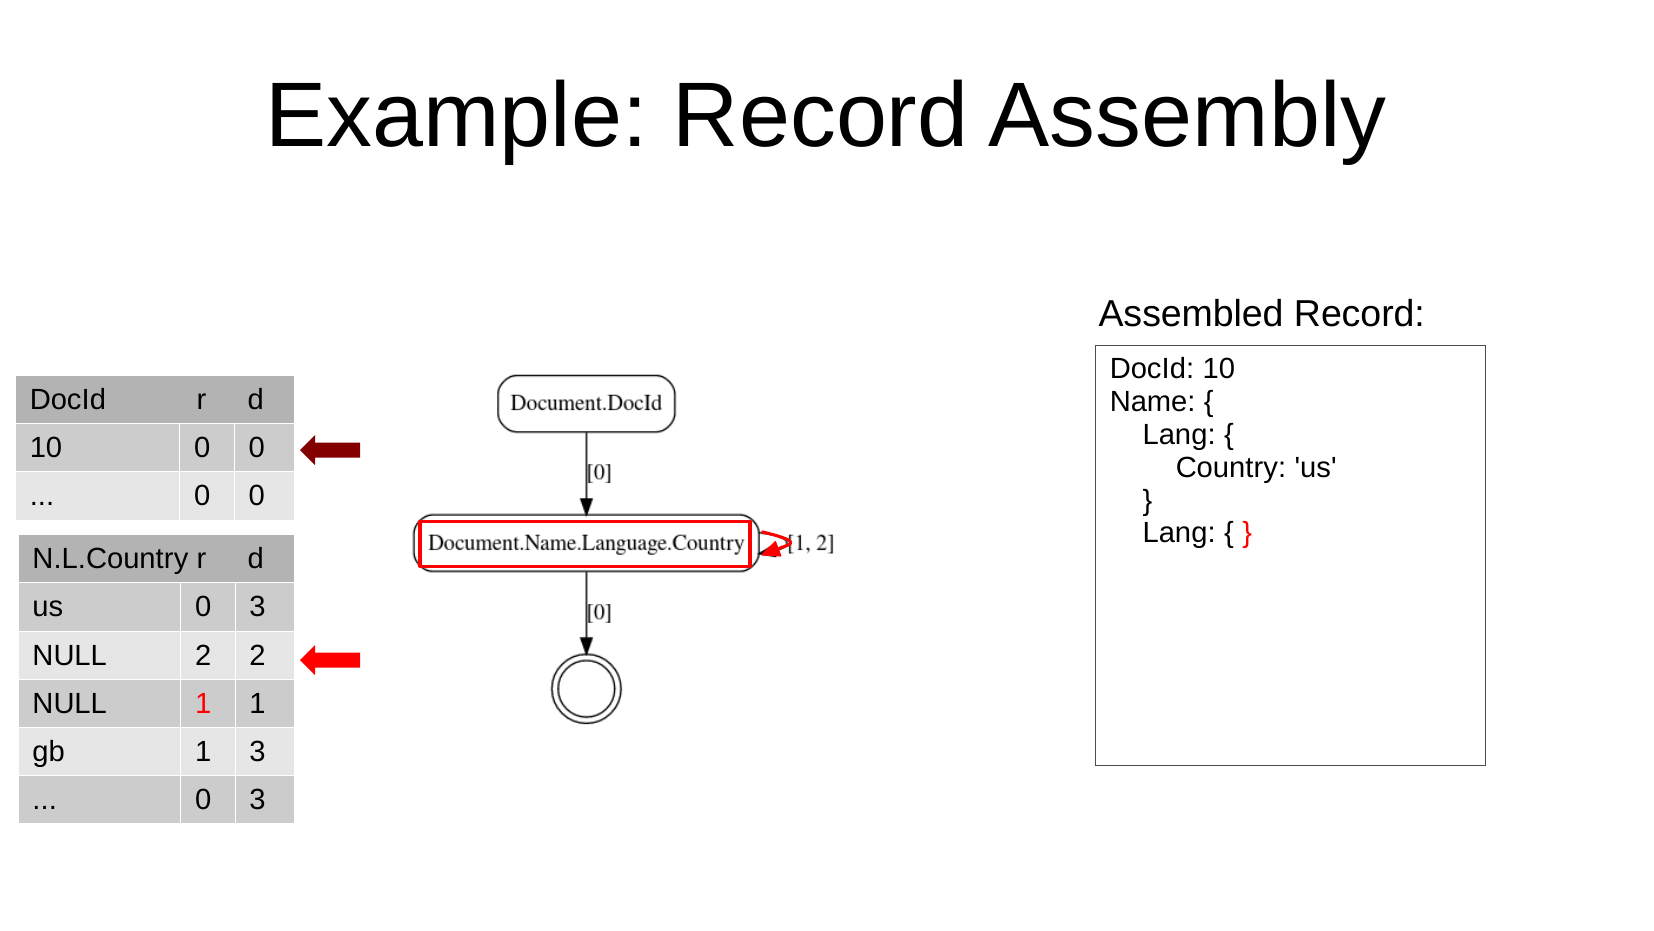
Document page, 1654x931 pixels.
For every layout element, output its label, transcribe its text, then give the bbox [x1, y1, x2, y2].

table_cell NULL [19, 680, 180, 727]
text_box [300, 645, 361, 676]
table_cell 0 [235, 424, 294, 471]
table_cell 10 [16, 424, 179, 471]
table_cell ... [16, 472, 179, 520]
table_cell gb [19, 728, 180, 775]
table_cell 0 [181, 776, 235, 823]
table_cell 3 [236, 728, 294, 775]
table_cell 3 [236, 583, 294, 631]
table_cell ... [19, 776, 180, 823]
table_cell 2 [181, 632, 235, 679]
table_cell 1 [181, 680, 235, 727]
table_cell 0 [235, 472, 294, 520]
table_cell 1 [181, 728, 235, 775]
table_cell NULL [19, 632, 180, 679]
table_cell 0 [180, 424, 234, 471]
table_cell 2 [236, 632, 294, 679]
picture [408, 369, 841, 730]
table_cell us [19, 583, 180, 631]
text_box [300, 435, 361, 466]
table_cell 3 [236, 776, 294, 823]
text_box DocId: 10 Name: { Lang: { Country: 'us' } Lang: { } [1095, 345, 1486, 766]
table_cell 0 [180, 472, 234, 520]
table_cell 1 [236, 680, 294, 727]
table_header N.L.Country r d [19, 535, 294, 582]
title Example: Record Assembly [82, 37, 1571, 193]
table_cell 0 [181, 583, 235, 631]
table_header DocId r d [16, 376, 294, 423]
text_box Assembled Record: [1083, 285, 1441, 342]
